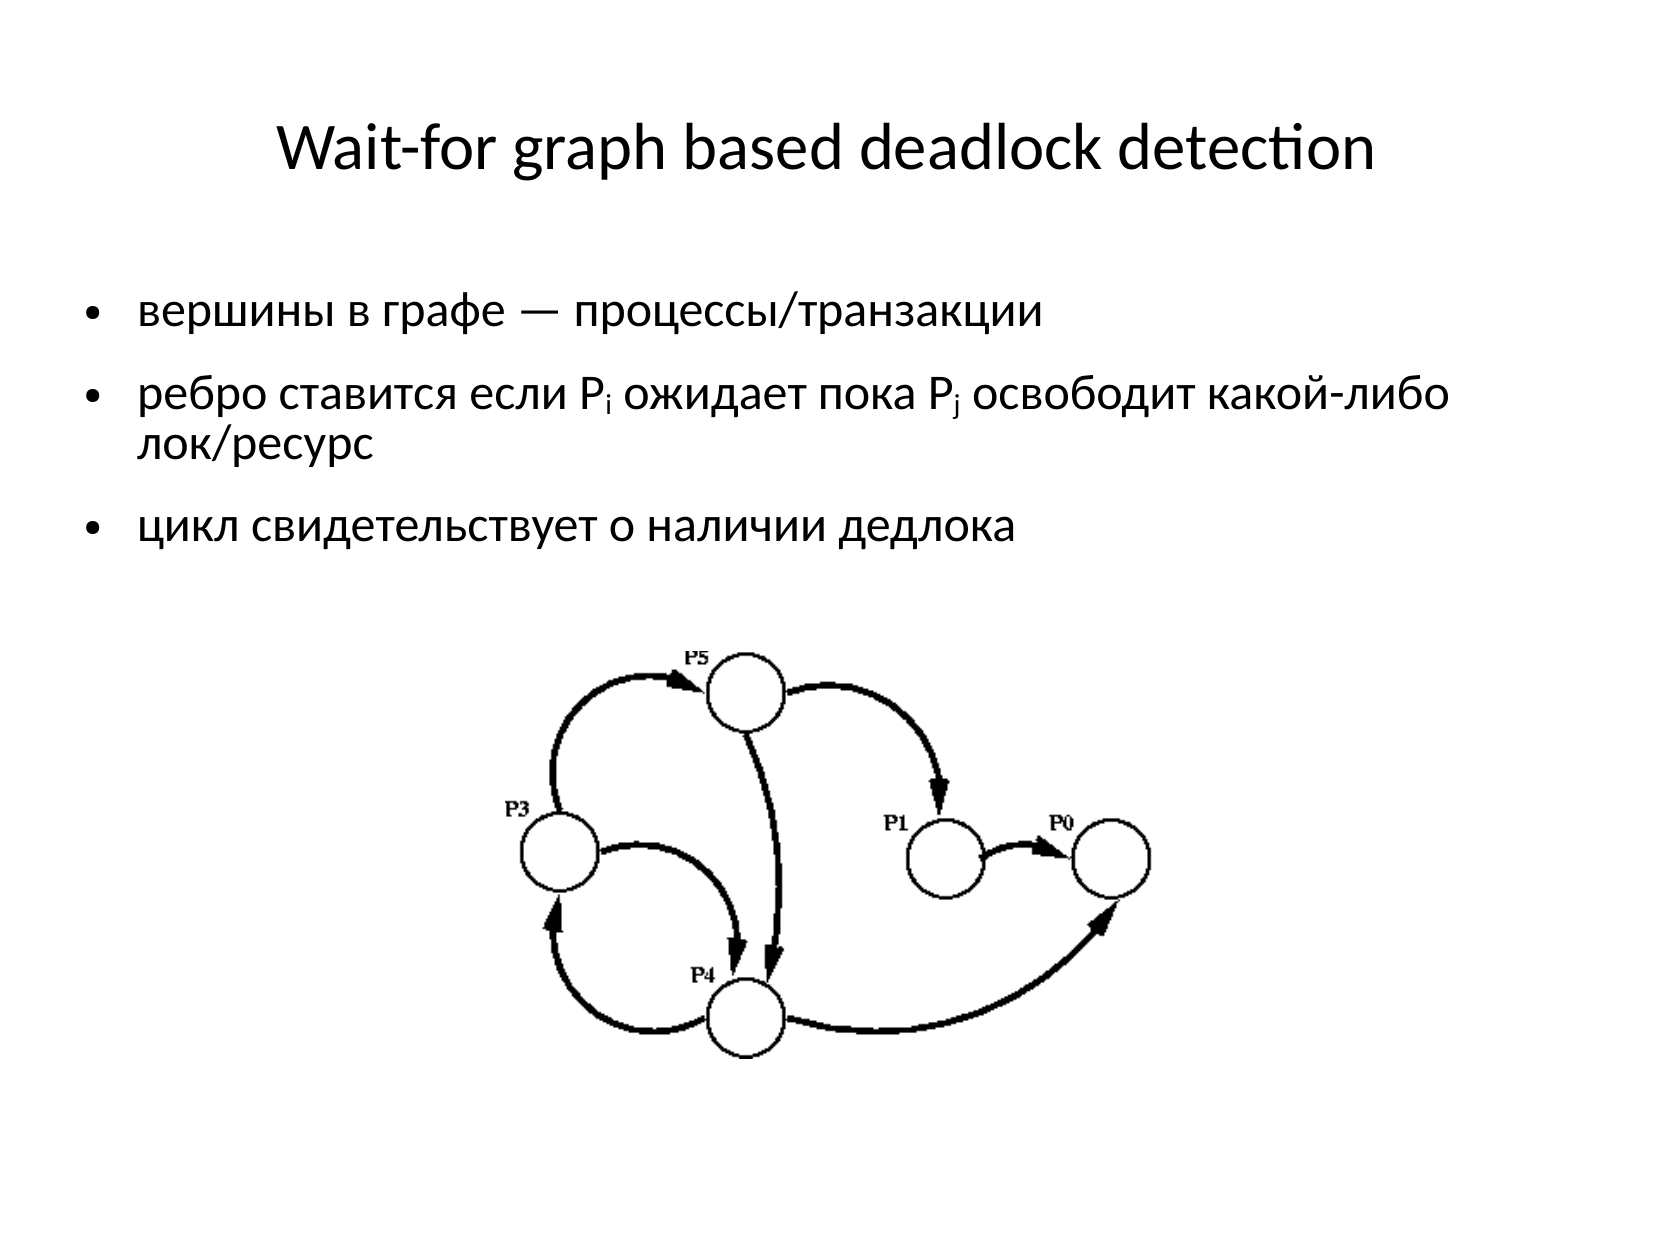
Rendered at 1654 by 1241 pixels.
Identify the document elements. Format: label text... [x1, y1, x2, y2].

title Wait-for graph based deadlock detection [82, 49, 1571, 257]
picture [505, 651, 1153, 1059]
list вершины в графе — процессы/транзакции ребро ставится если Pi ожидает пока Pj освободит какой-либо лок/ресурс цикл свидетельствует о наличии дедлока [66, 289, 1555, 604]
